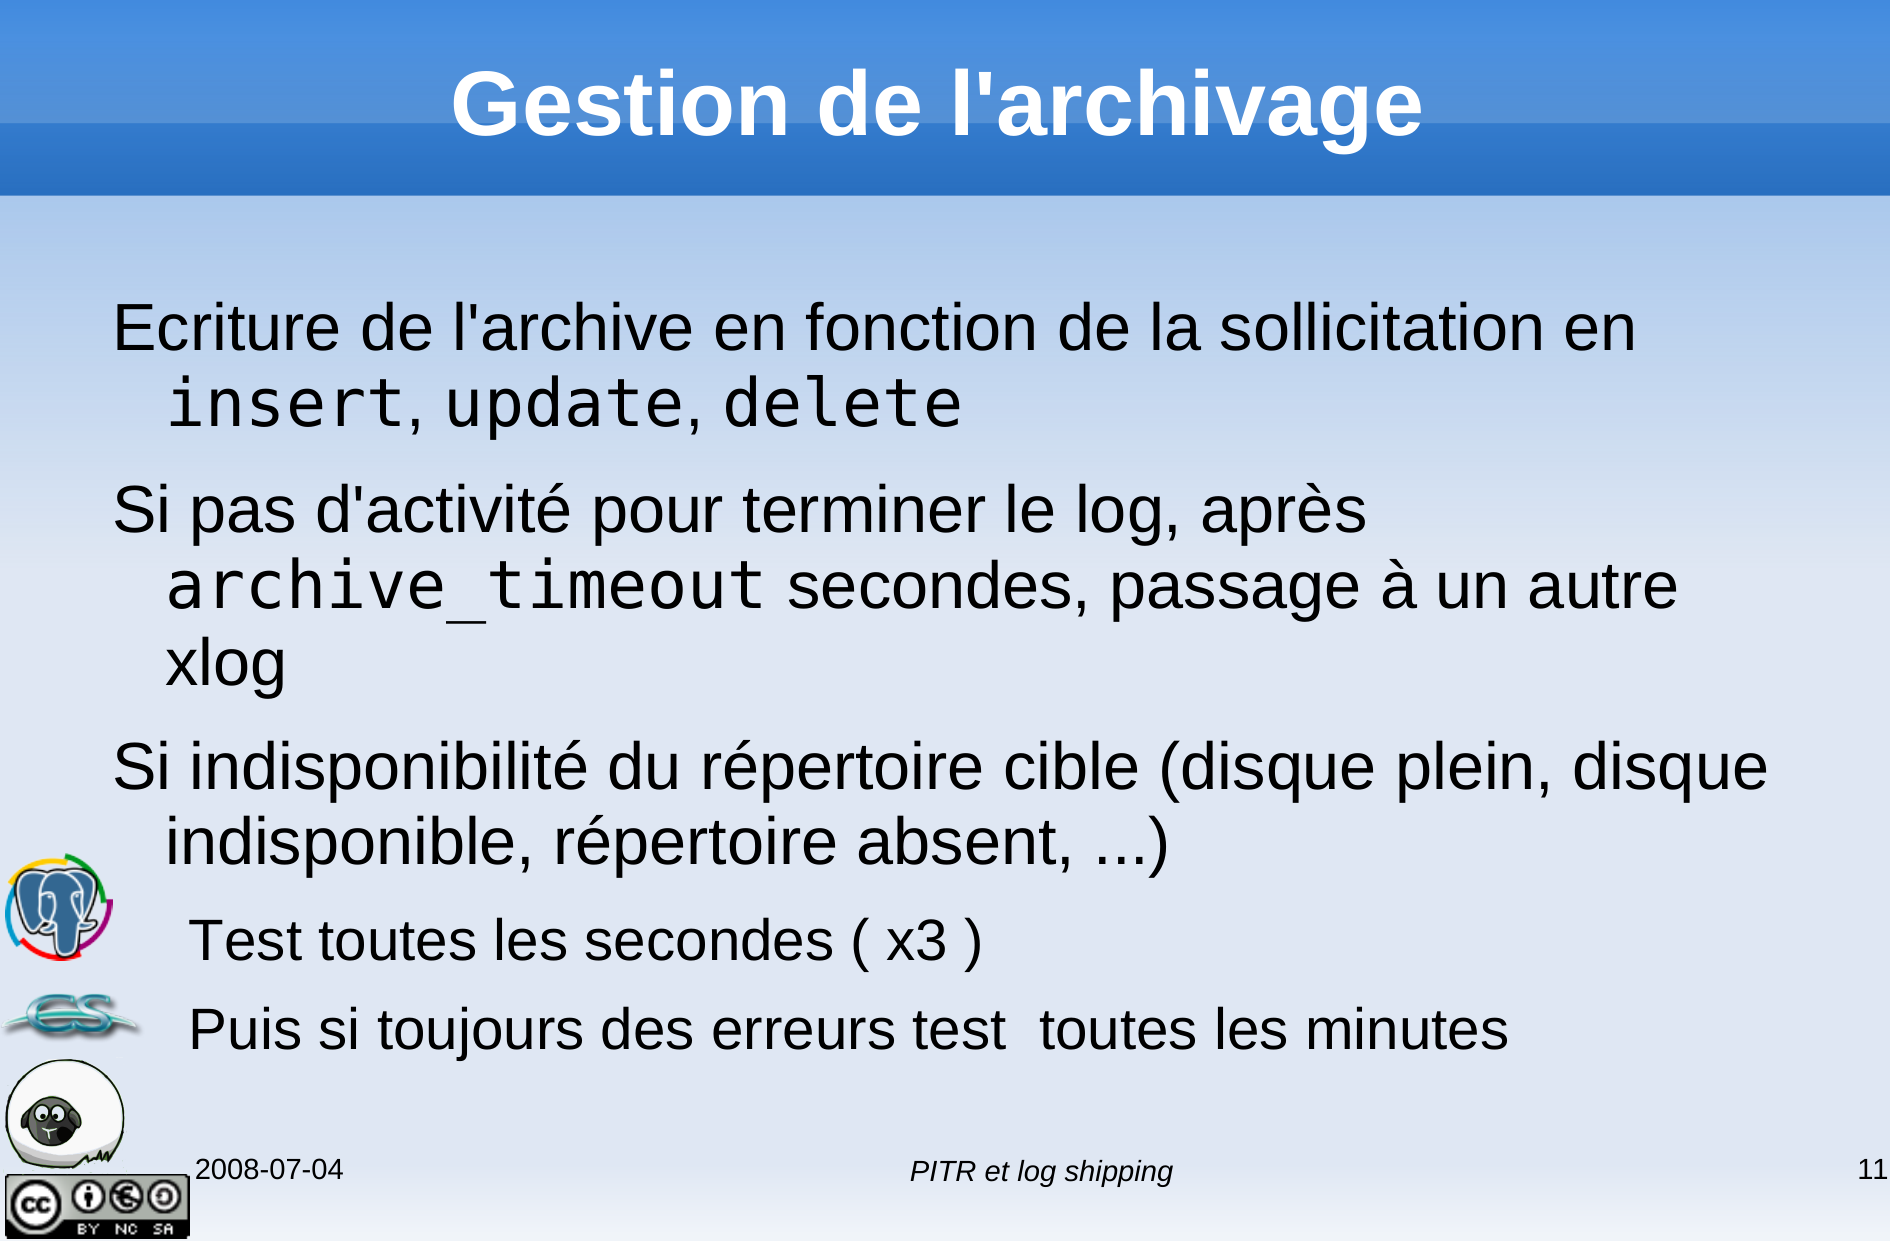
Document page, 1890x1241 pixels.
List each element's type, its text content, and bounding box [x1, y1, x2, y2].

list Ecriture de l'archive en fonction de la sollicitation en insert, update, delete Si pas d'activité pour terminer le log, après archive_timeout secondes, passage à un autre xlog Si indisponibilité du répertoire cible (disque plein, disque indisponible, répertoire absent, ...) Test toutes les secondes ( x3 ) Puis si toujours des erreurs test toutes les minutes [94, 290, 1796, 1116]
picture [0, 0, 1890, 1241]
title Gestion de l'archivage [87, 0, 1789, 208]
